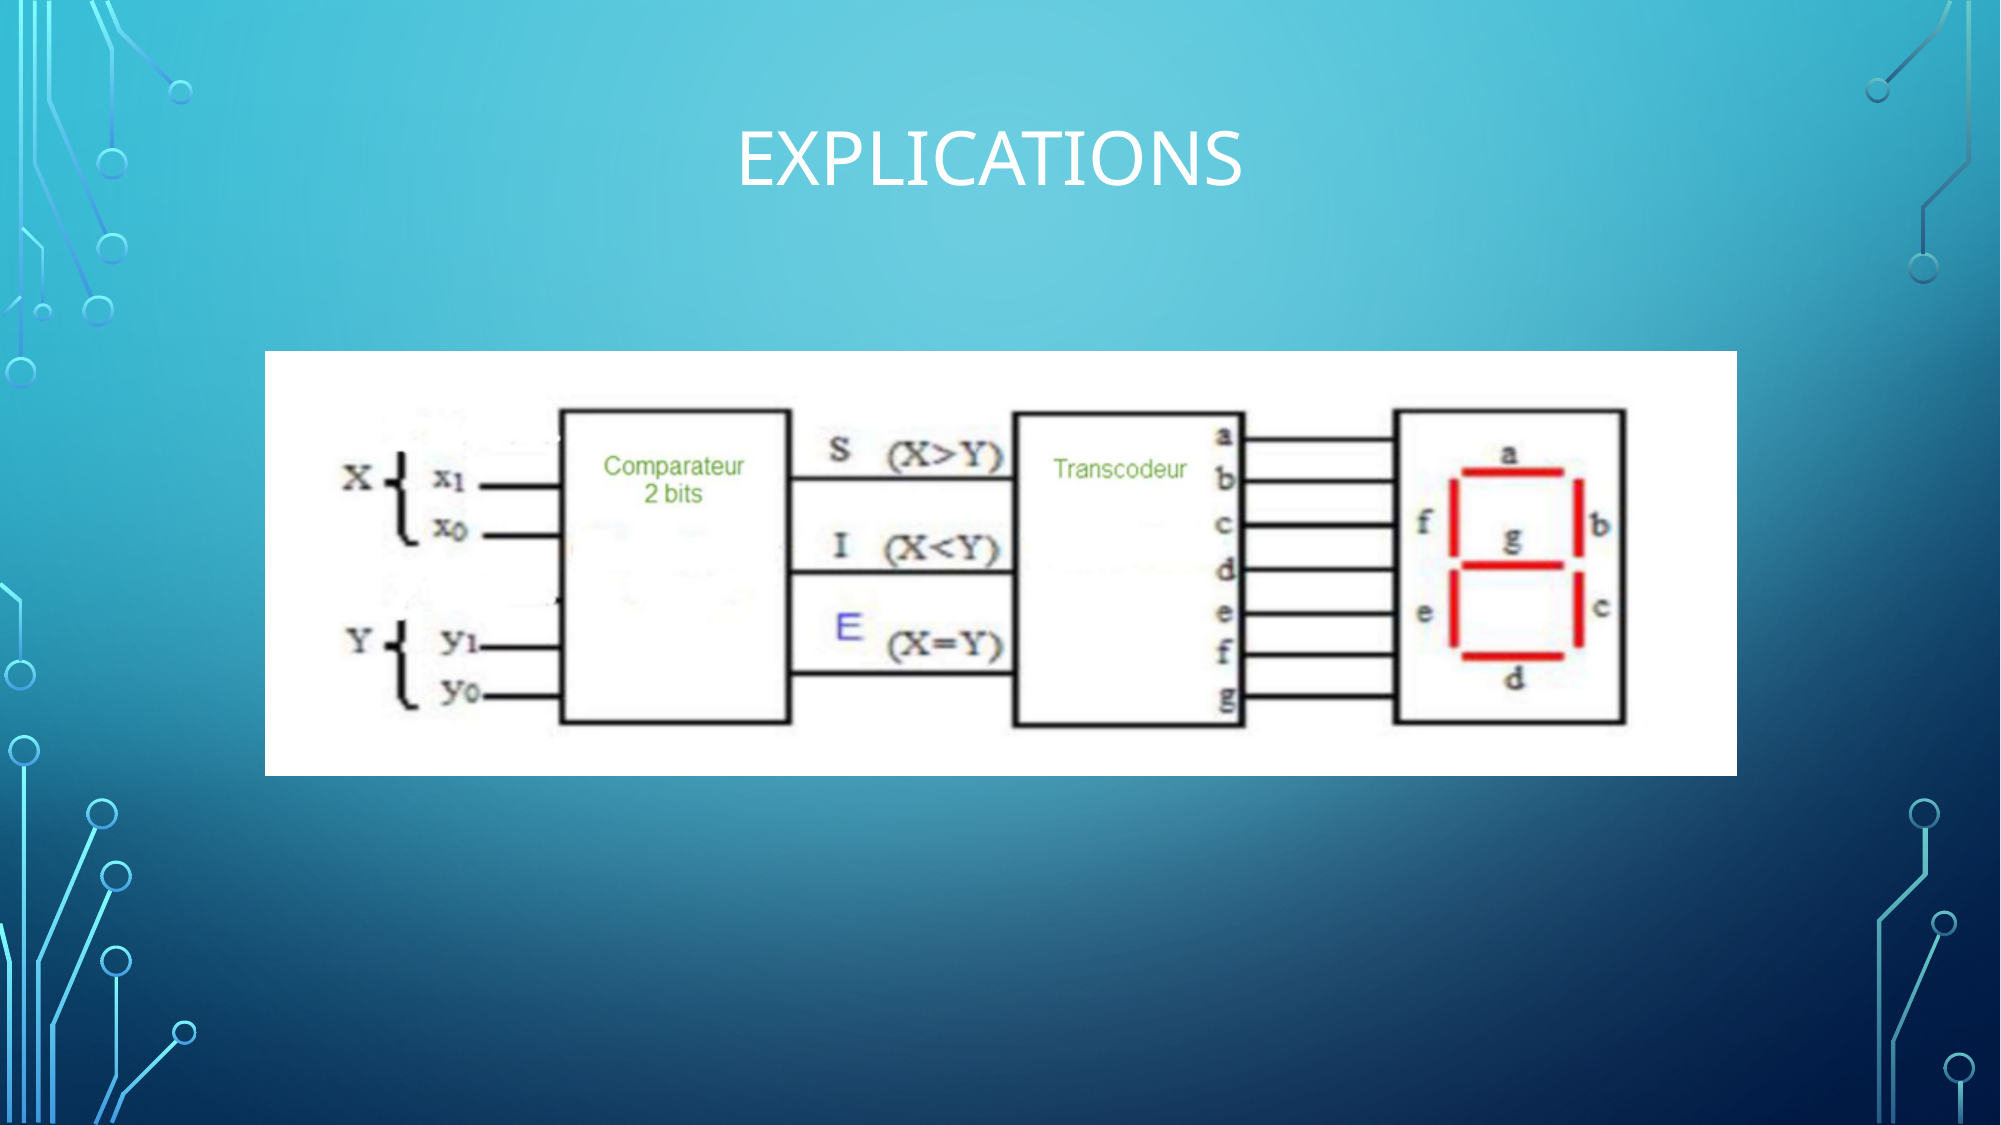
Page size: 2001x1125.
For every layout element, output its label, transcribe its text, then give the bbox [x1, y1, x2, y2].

title Explications [454, 95, 1546, 226]
picture [265, 351, 1737, 776]
